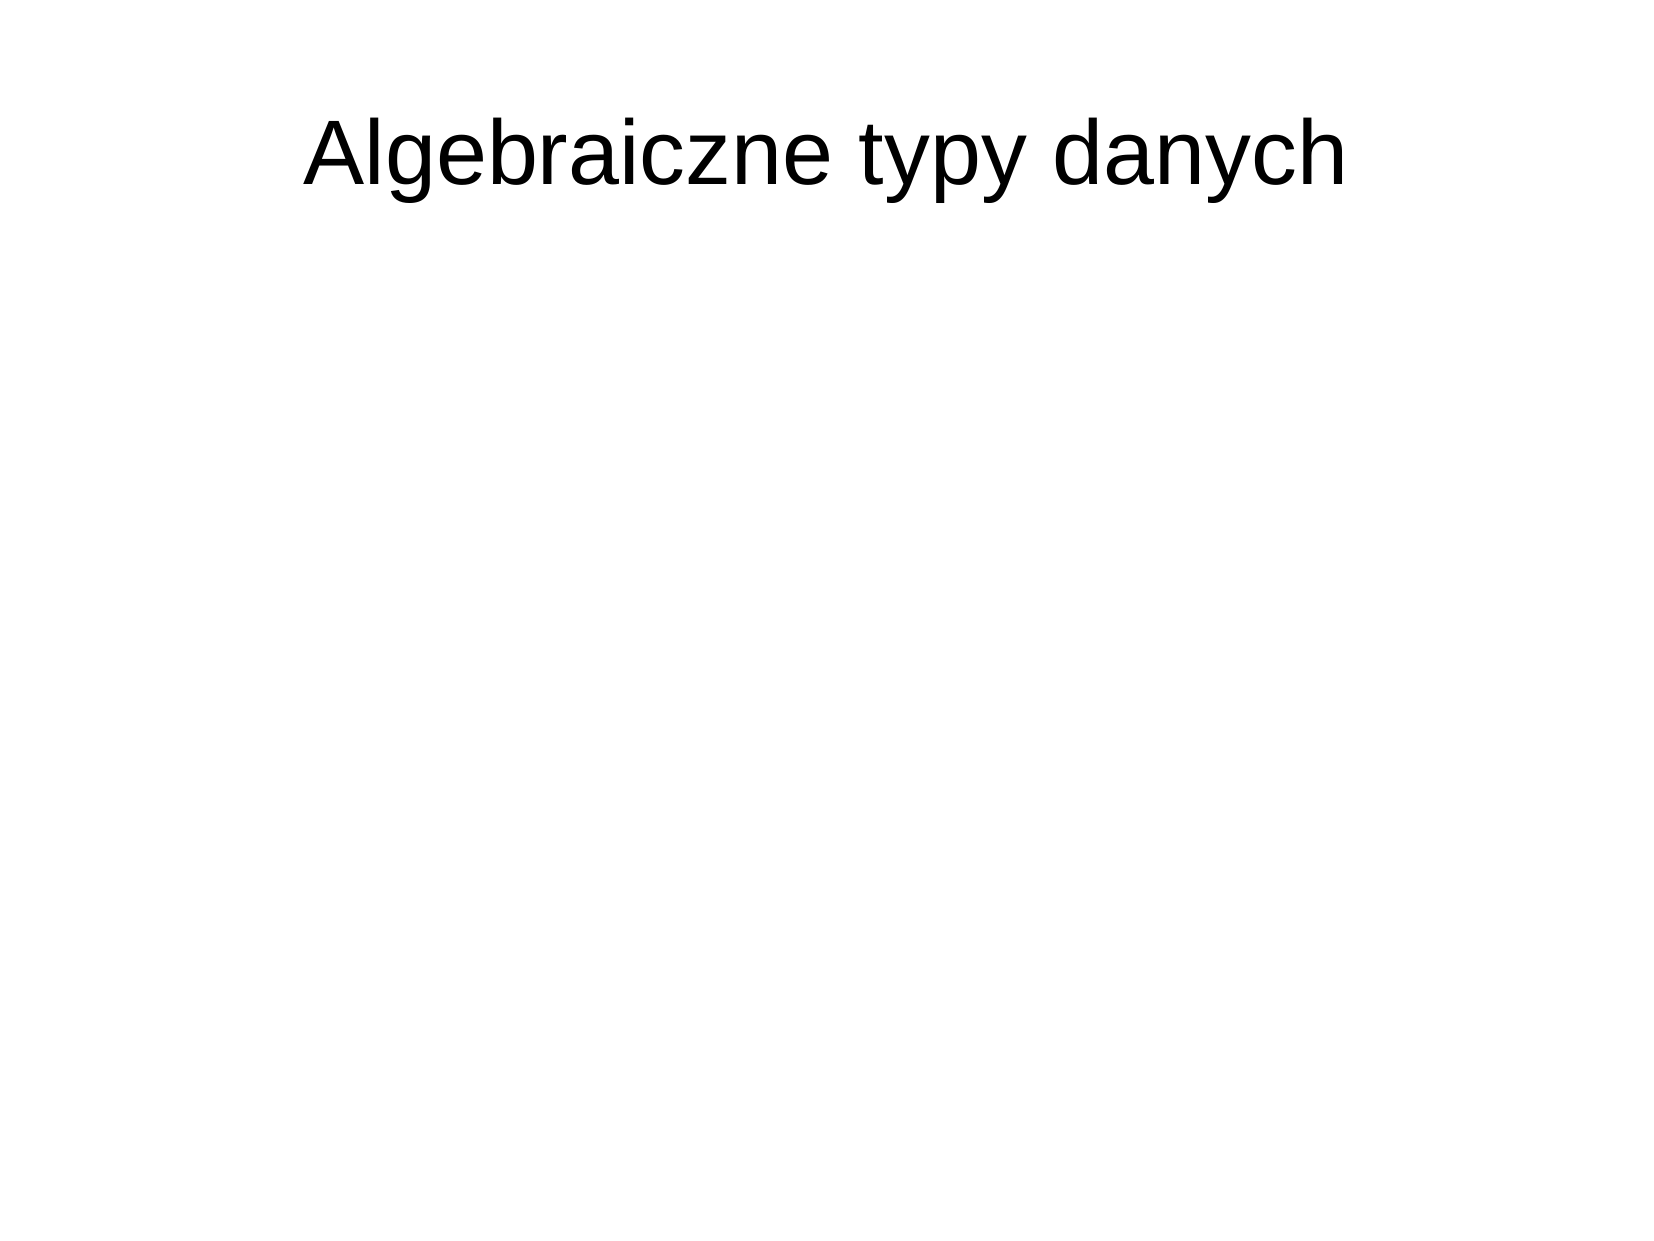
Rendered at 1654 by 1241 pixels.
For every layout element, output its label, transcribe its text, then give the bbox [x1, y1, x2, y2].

title Algebraiczne typy danych [82, 49, 1571, 257]
